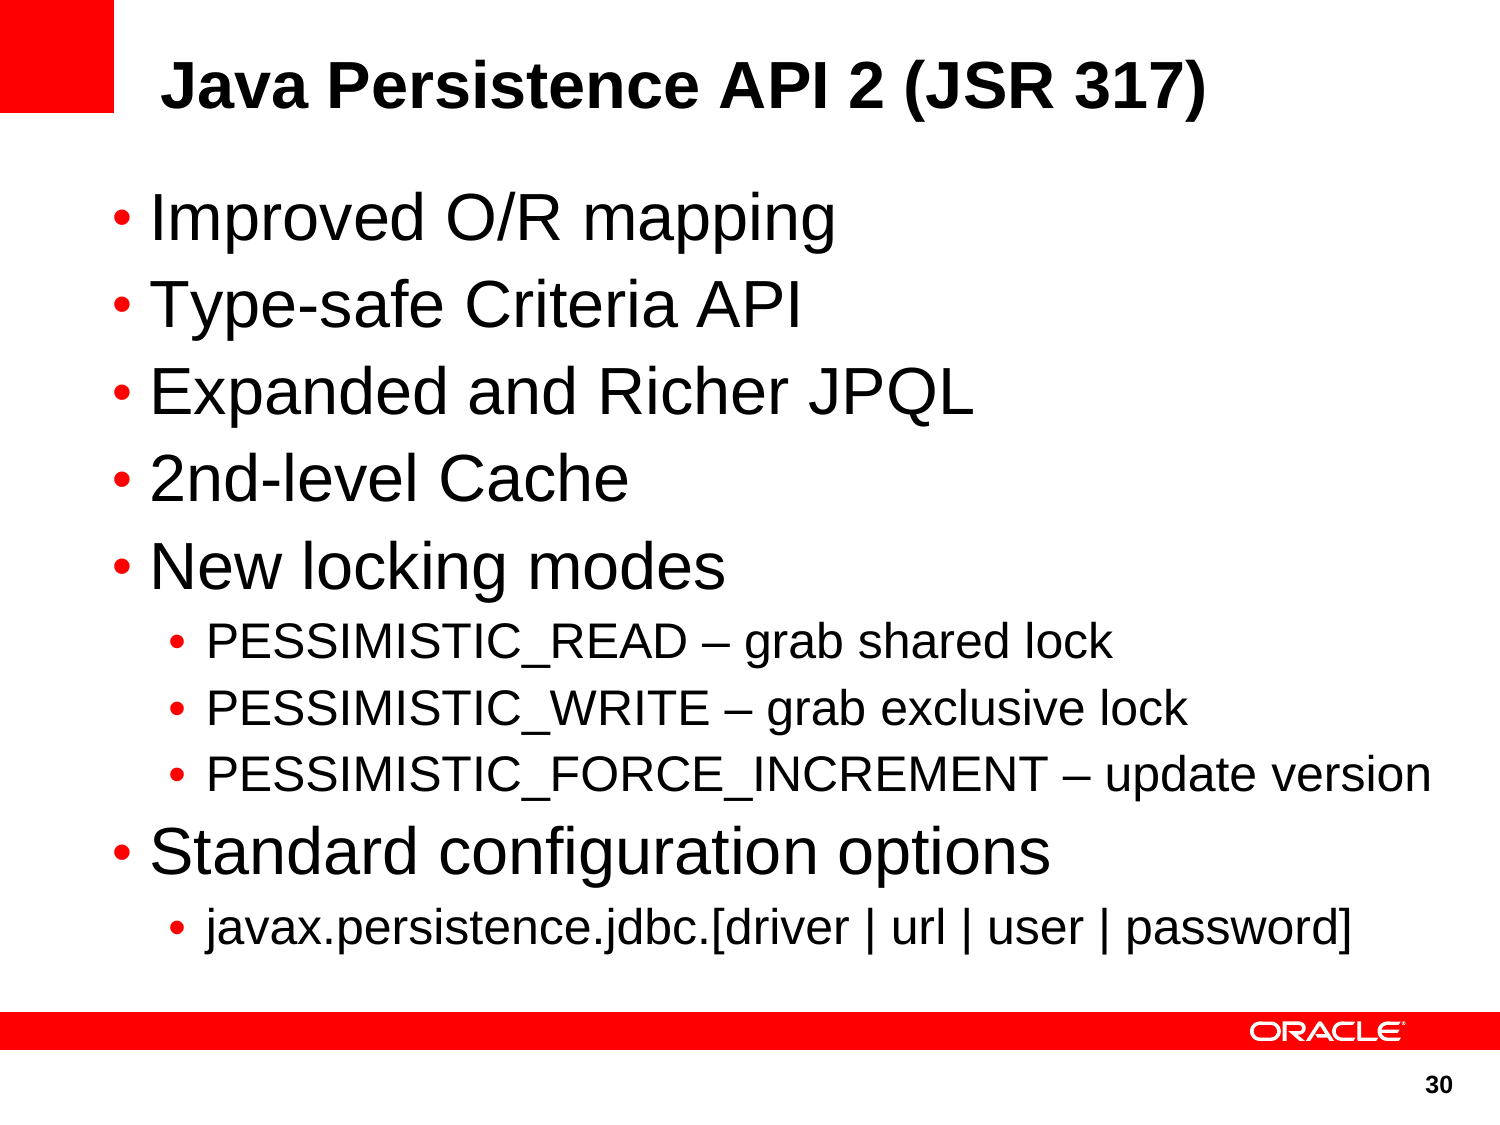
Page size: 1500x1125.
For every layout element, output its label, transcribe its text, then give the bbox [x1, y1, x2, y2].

title Java Persistence API 2 (JSR 317) [145, 8, 1390, 164]
list Improved O/R mapping Type-safe Criteria API Expanded and Richer JPQL 2nd-level Cache New locking modes PESSIMISTIC_READ – grab shared lock PESSIMISTIC_WRITE – grab exclusive lock PESSIMISTIC_FORCE_INCREMENT – update version Standard configuration options javax.persistence.jdbc.[driver | url | user | password] [112, 179, 1500, 923]
picture [0, 1012, 1500, 1050]
picture [0, 0, 114, 113]
